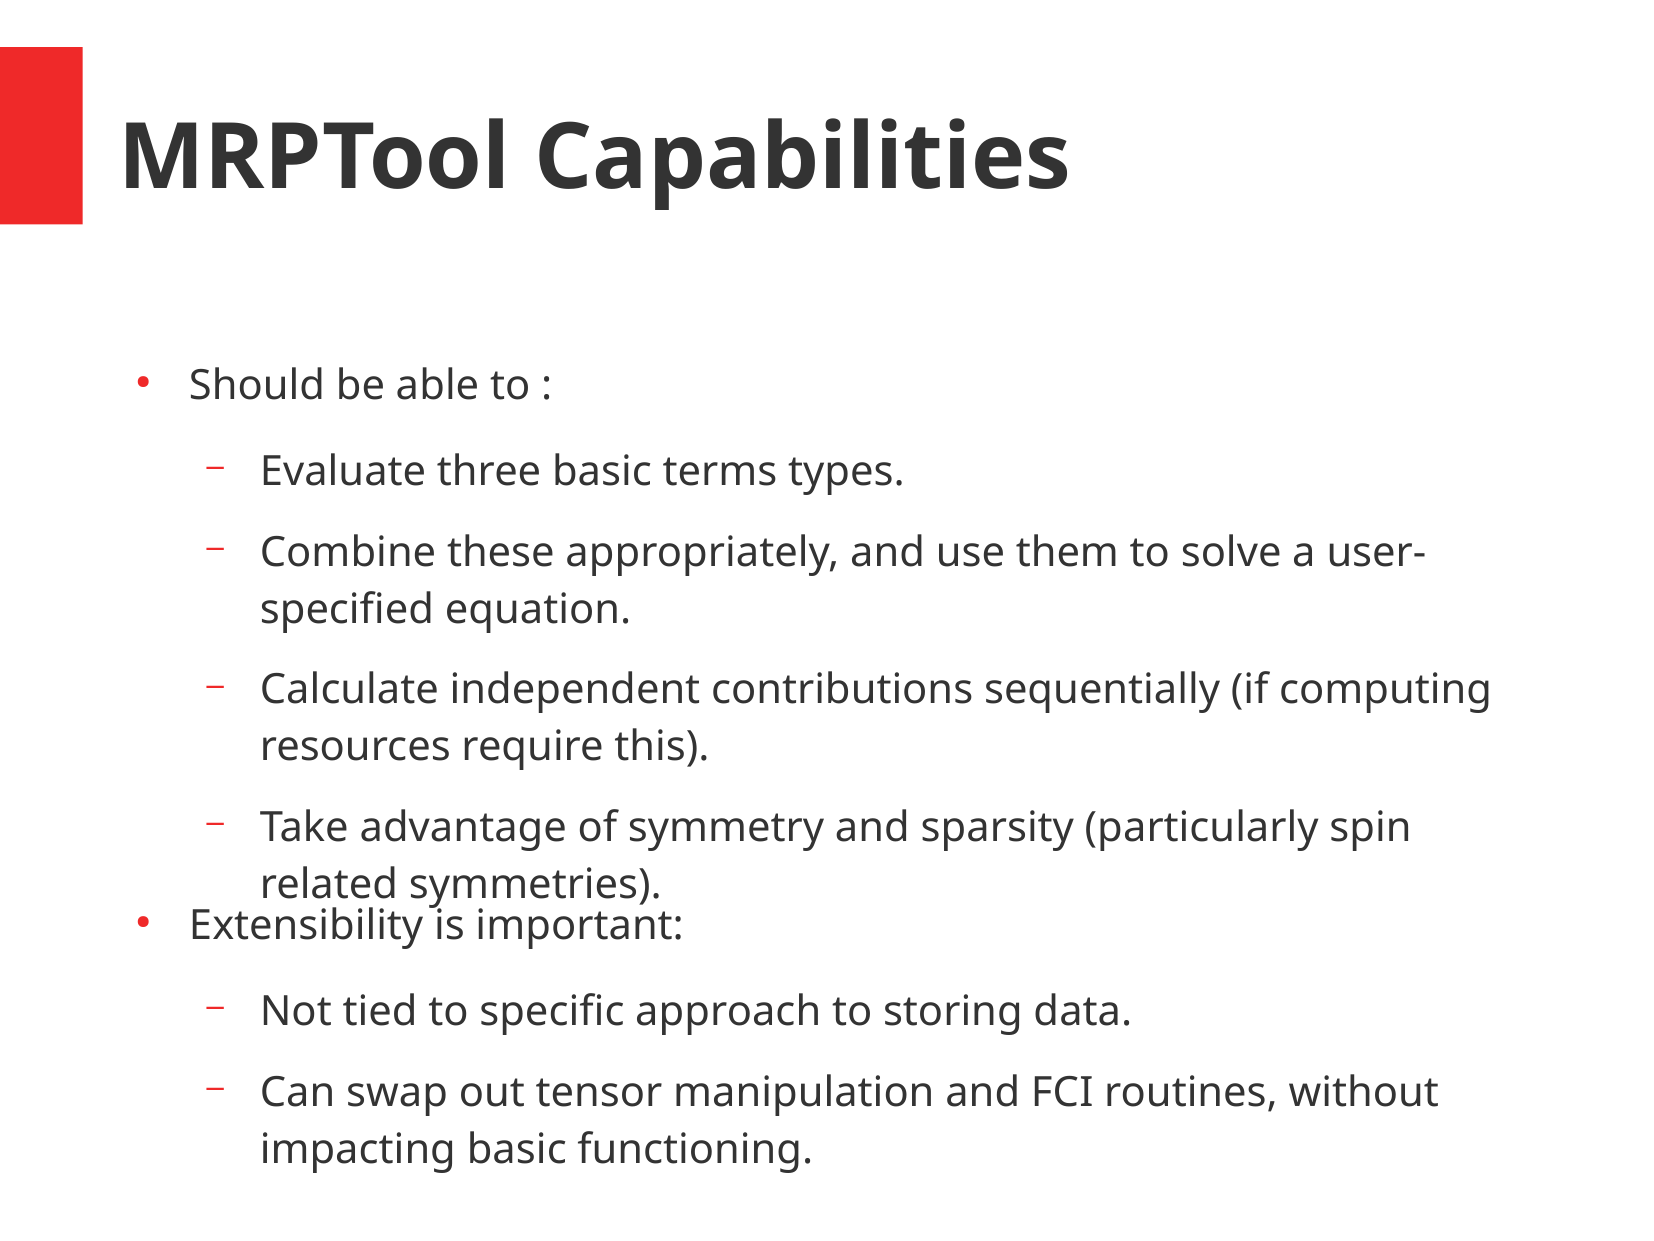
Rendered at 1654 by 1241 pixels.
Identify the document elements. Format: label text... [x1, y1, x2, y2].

title MRPTool Capabilities [118, 49, 1571, 257]
list Should be able to : Evaluate three basic terms types. Combine these appropriately, and use them to solve a user-specified equation. Calculate independent contributions sequentially (if computing resources require this). Take advantage of symmetry and sparsity (particularly spin related symmetries). [118, 354, 1536, 601]
list Extensibility is important: Not tied to specific approach to storing data. Can swap out tensor manipulation and FCI routines, without impacting basic functioning. [118, 894, 1536, 1141]
